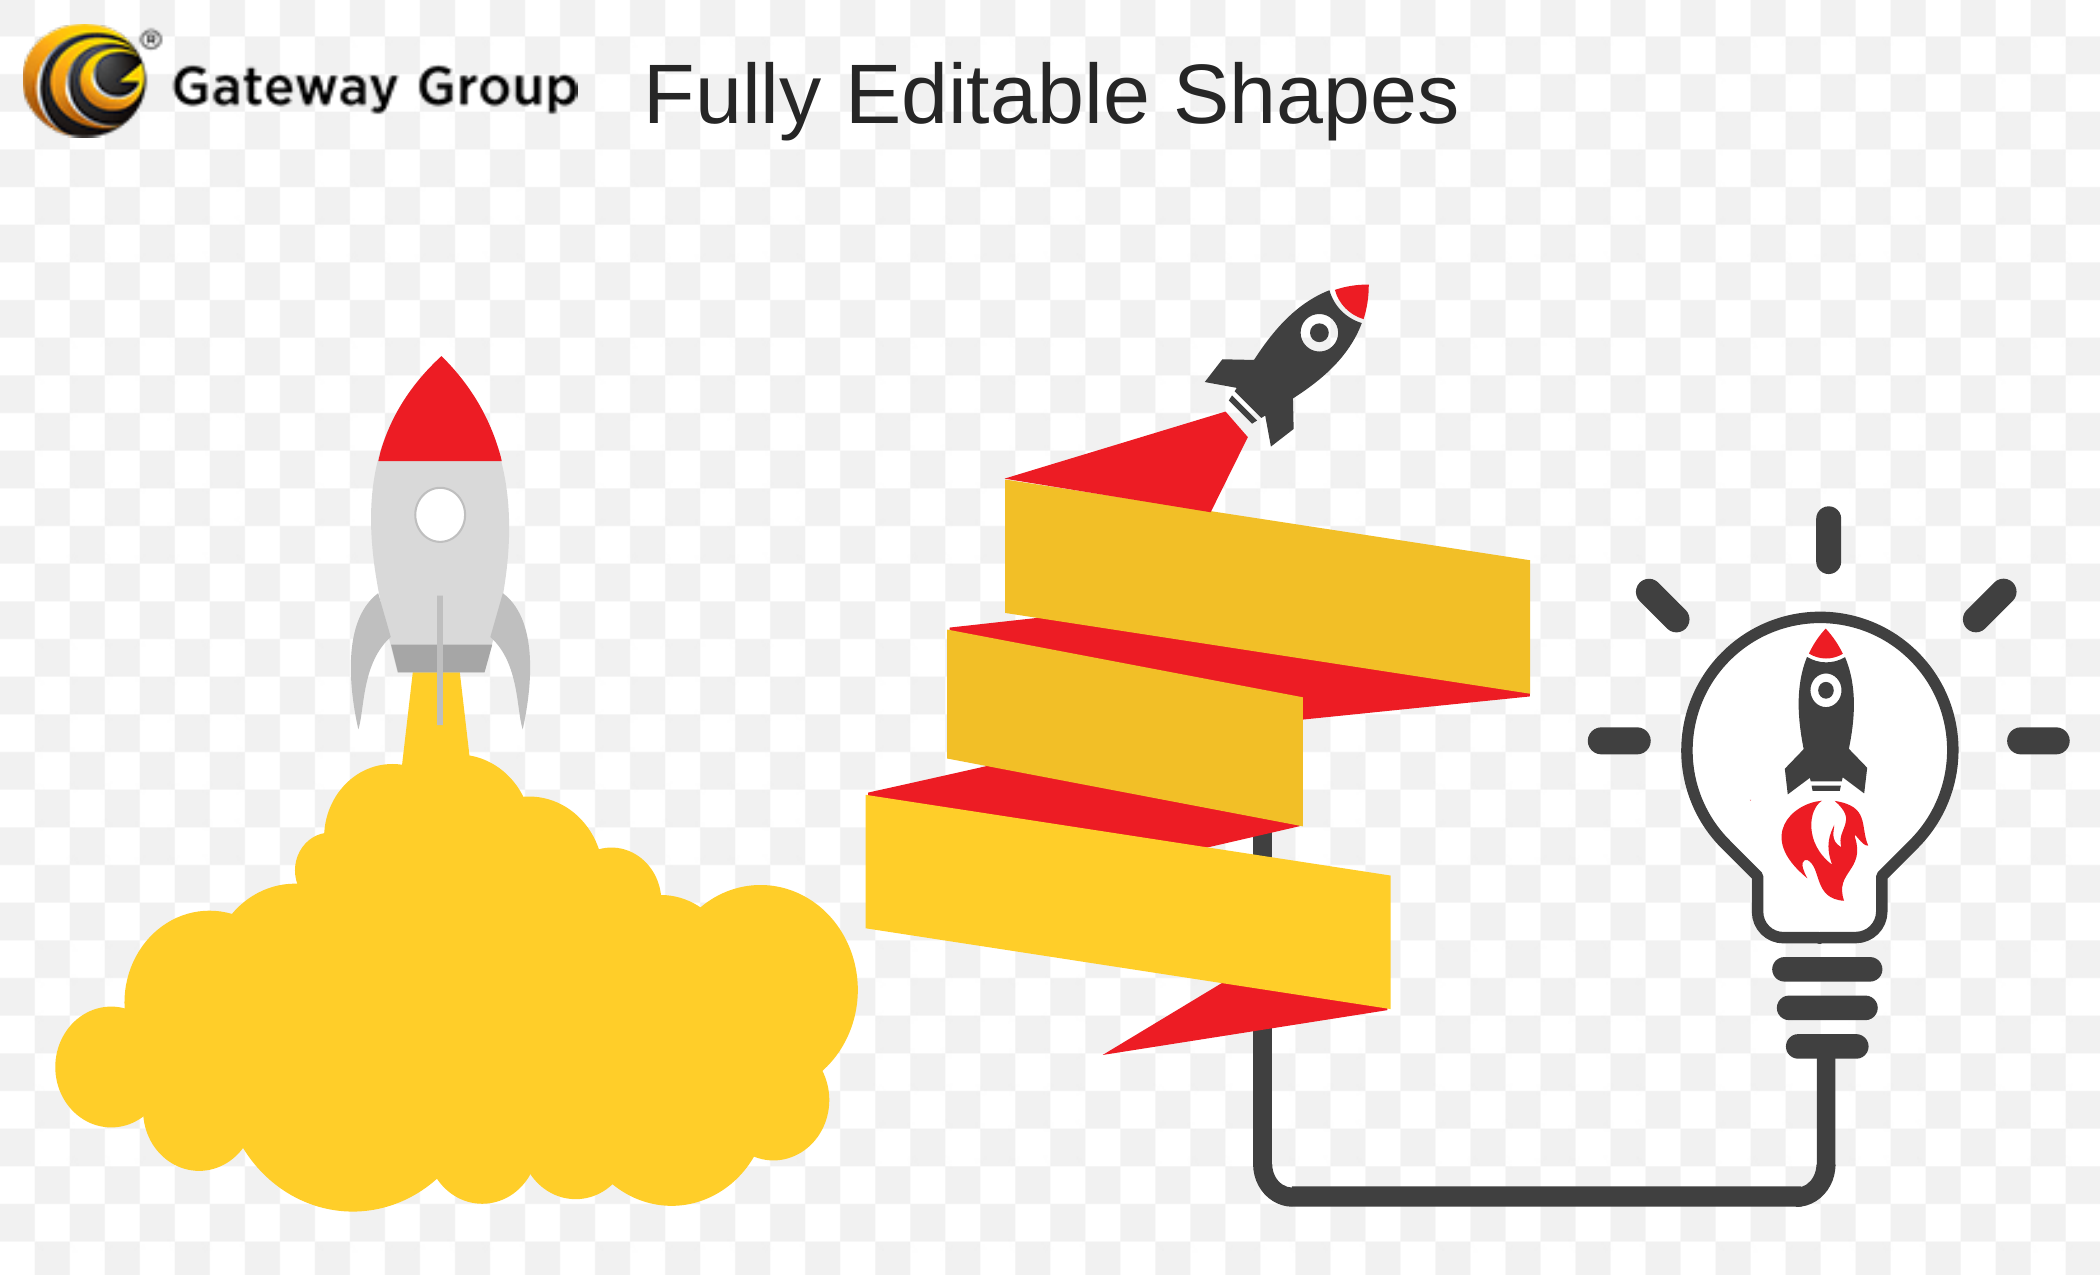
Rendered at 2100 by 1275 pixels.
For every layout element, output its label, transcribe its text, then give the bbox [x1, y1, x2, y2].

text_box Fully Editable Shapes [55, 22, 2049, 158]
text_box [1228, 395, 1258, 424]
text_box [1334, 284, 1369, 320]
text_box [1686, 617, 1953, 939]
text_box [2007, 727, 2070, 755]
text_box [1776, 995, 1878, 1021]
picture [0, 0, 2100, 1275]
text_box [865, 411, 1869, 1207]
text_box [1962, 578, 2017, 633]
text_box [1772, 957, 1883, 982]
text_box [55, 356, 858, 1212]
text_box [1204, 290, 1362, 447]
text_box [1635, 578, 1690, 633]
text_box [1587, 727, 1651, 755]
text_box [1816, 506, 1842, 575]
